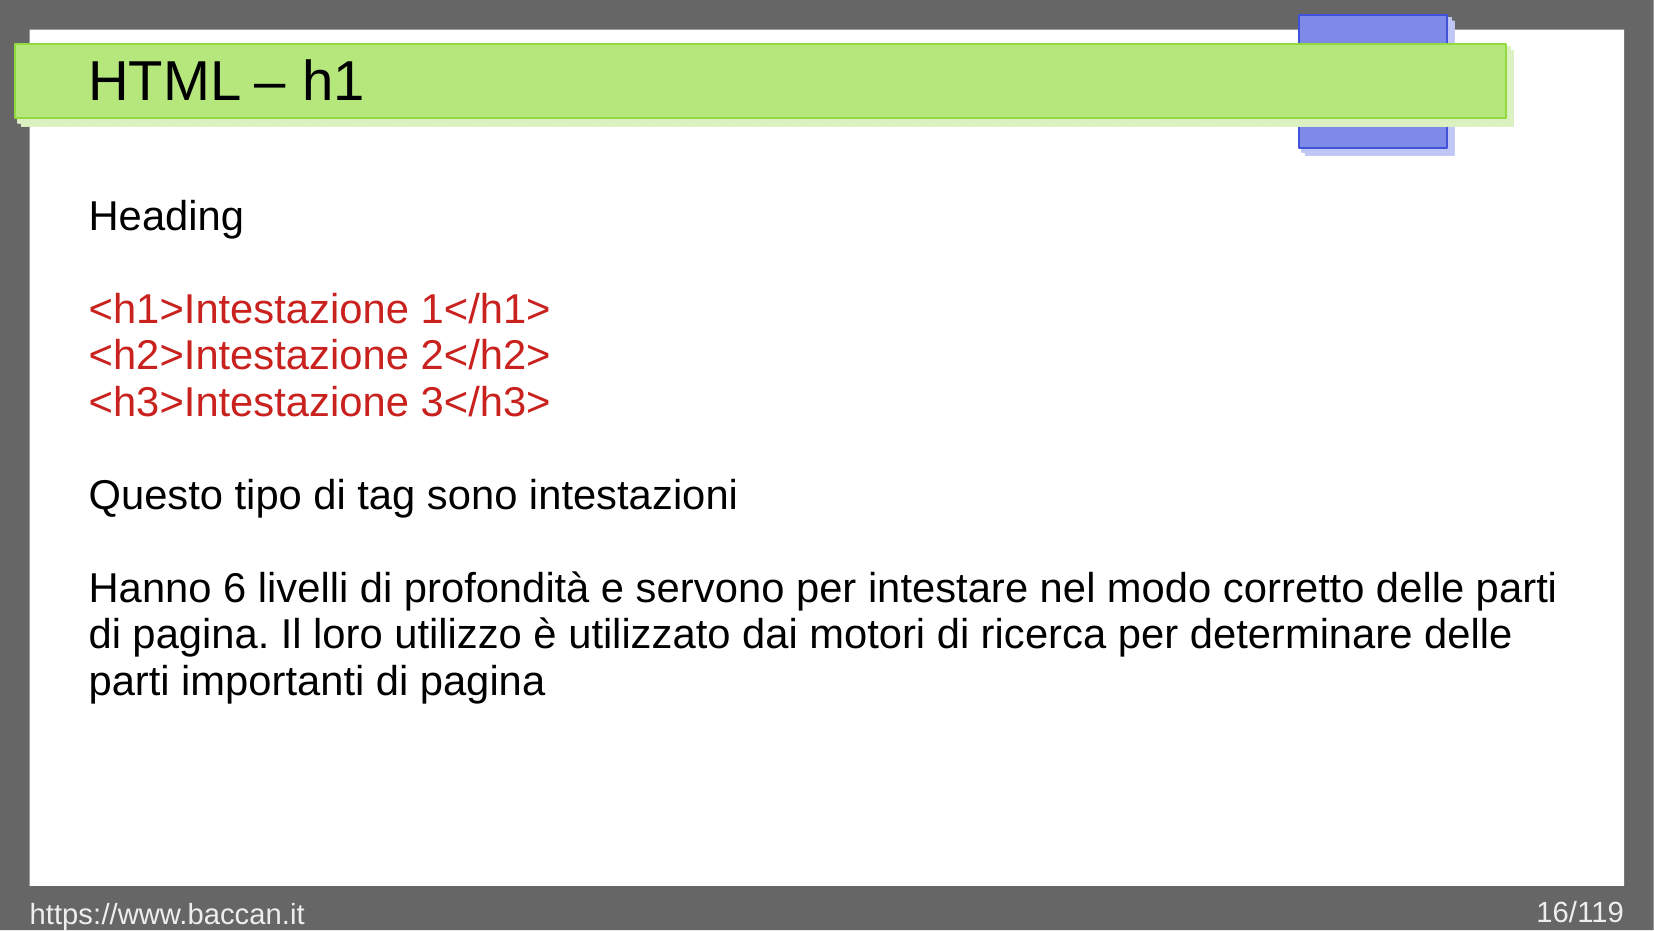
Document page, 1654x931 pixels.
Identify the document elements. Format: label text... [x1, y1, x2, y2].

text_box Heading <h1>Intestazione 1</h1> <h2>Intestazione 2</h2> <h3>Intestazione 3</h3> Questo tipo di tag sono intestazioni Hanno 6 livelli di profondità e servono per intestare nel modo corretto delle parti di pagina. Il loro utilizzo è utilizzato dai motori di ricerca per determinare delle parti importanti di pagina [88, 169, 1565, 821]
title HTML – h1 [88, 44, 1506, 119]
